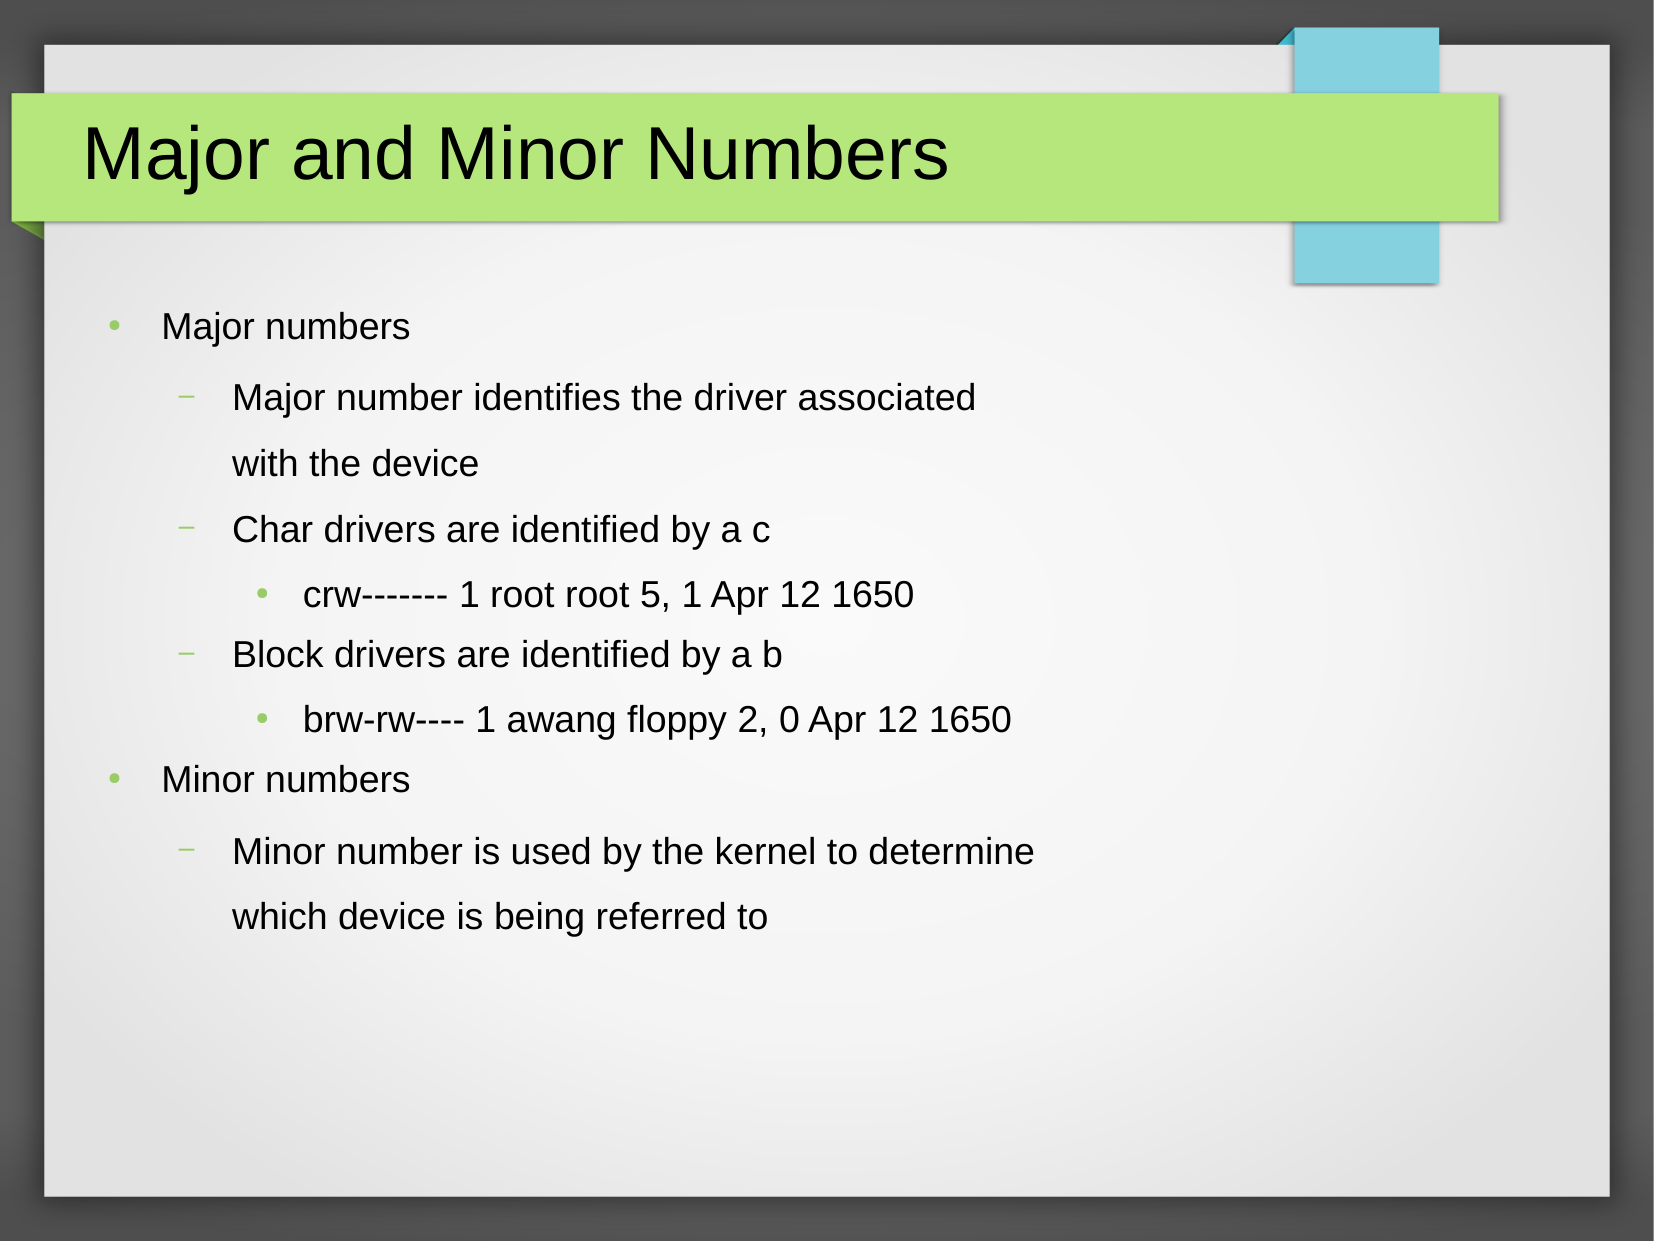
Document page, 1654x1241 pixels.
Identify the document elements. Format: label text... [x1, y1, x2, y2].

picture [0, 0, 1654, 1241]
list Major numbers Major number identifies the driver associated with the device Char drivers are identified by a c crw------- 1 root root 5, 1 Apr 12 1650 Block drivers are identified by a b brw-rw---- 1 awang floppy 2, 0 Apr 12 1650 Minor numbers Minor number is used by the kernel to determine which device is being referred to [90, 305, 1553, 1021]
title Major and Minor Numbers [82, 94, 1264, 213]
